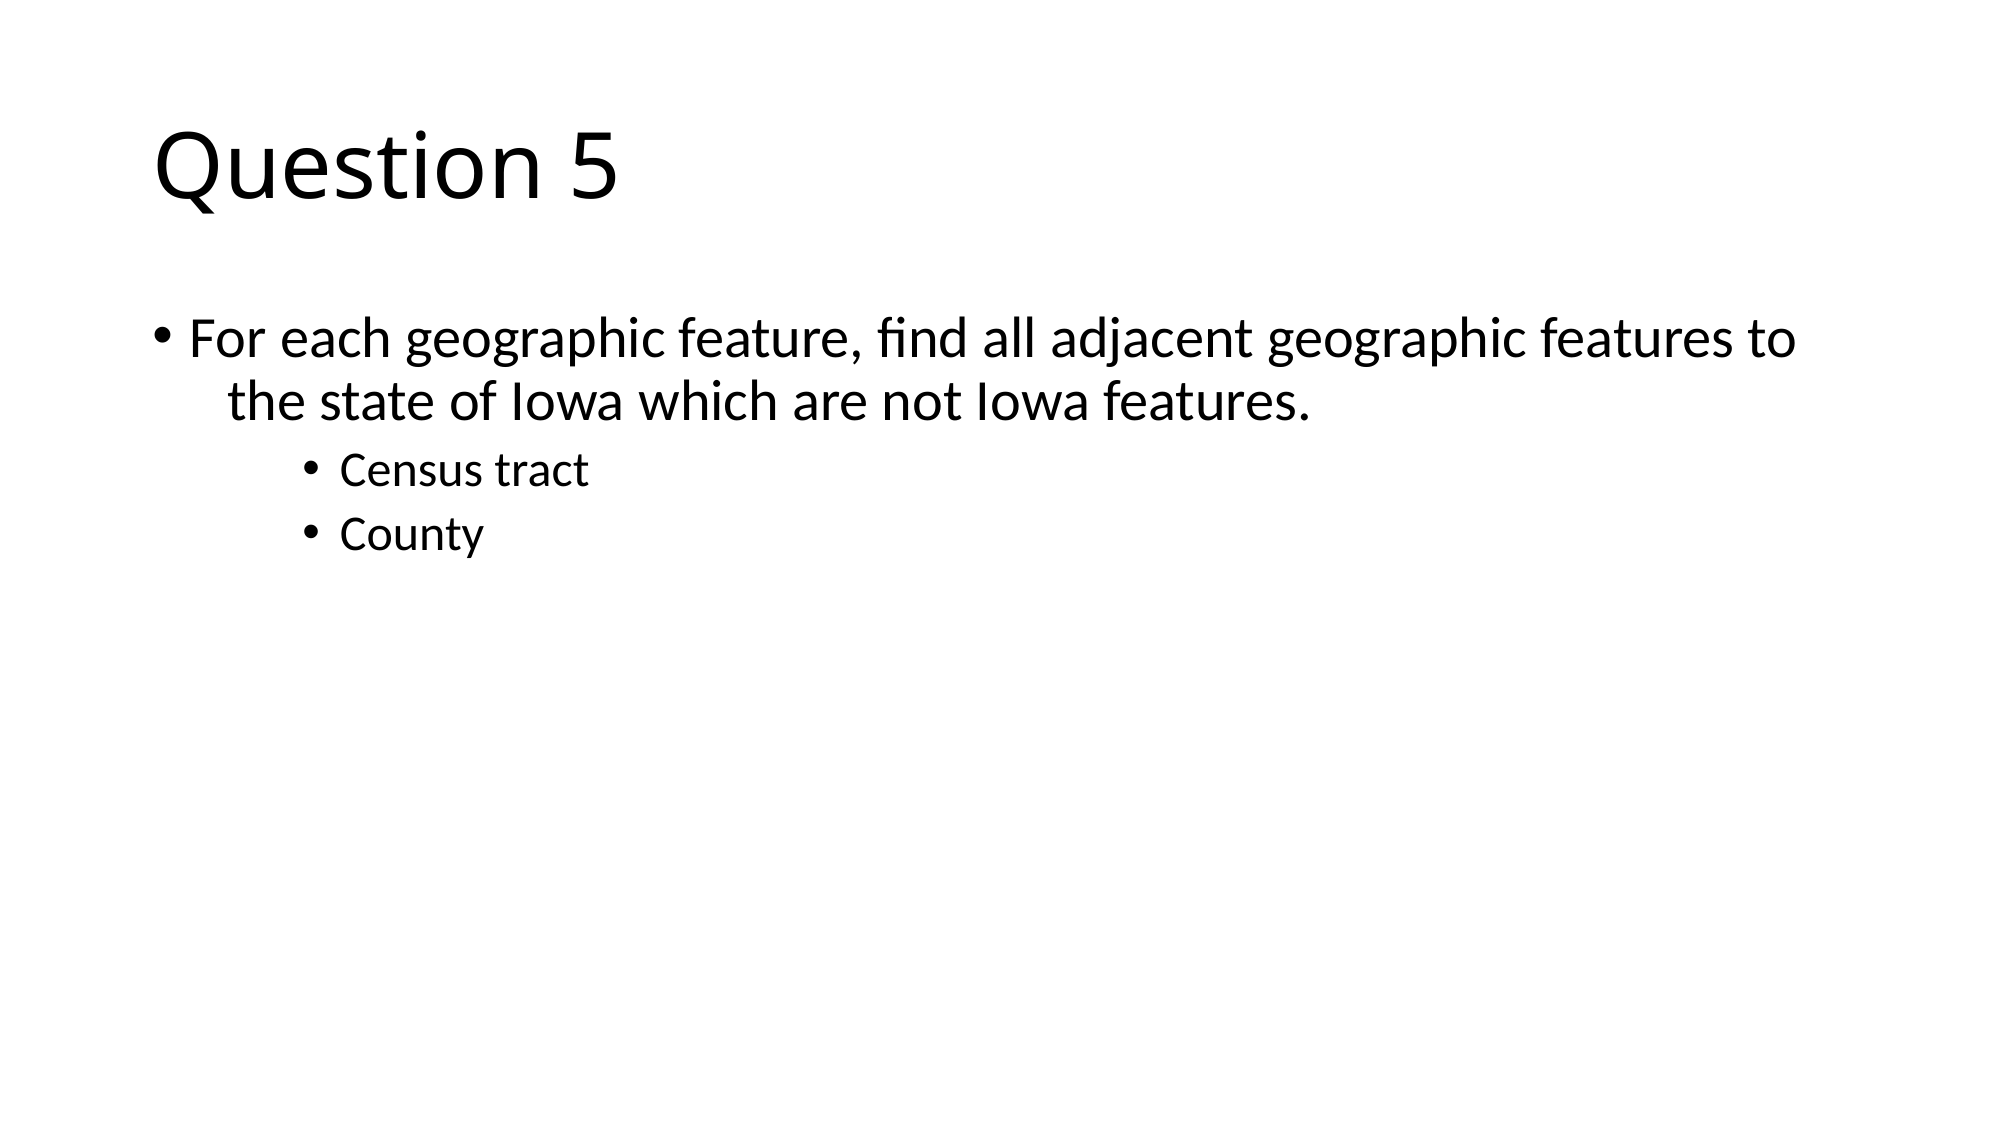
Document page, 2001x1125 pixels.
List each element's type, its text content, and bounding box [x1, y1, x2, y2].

title Question 5 [137, 59, 1863, 278]
list For each geographic feature, find all adjacent geographic features to the state of Iowa which are not Iowa features. Census tract County [137, 299, 1863, 1014]
